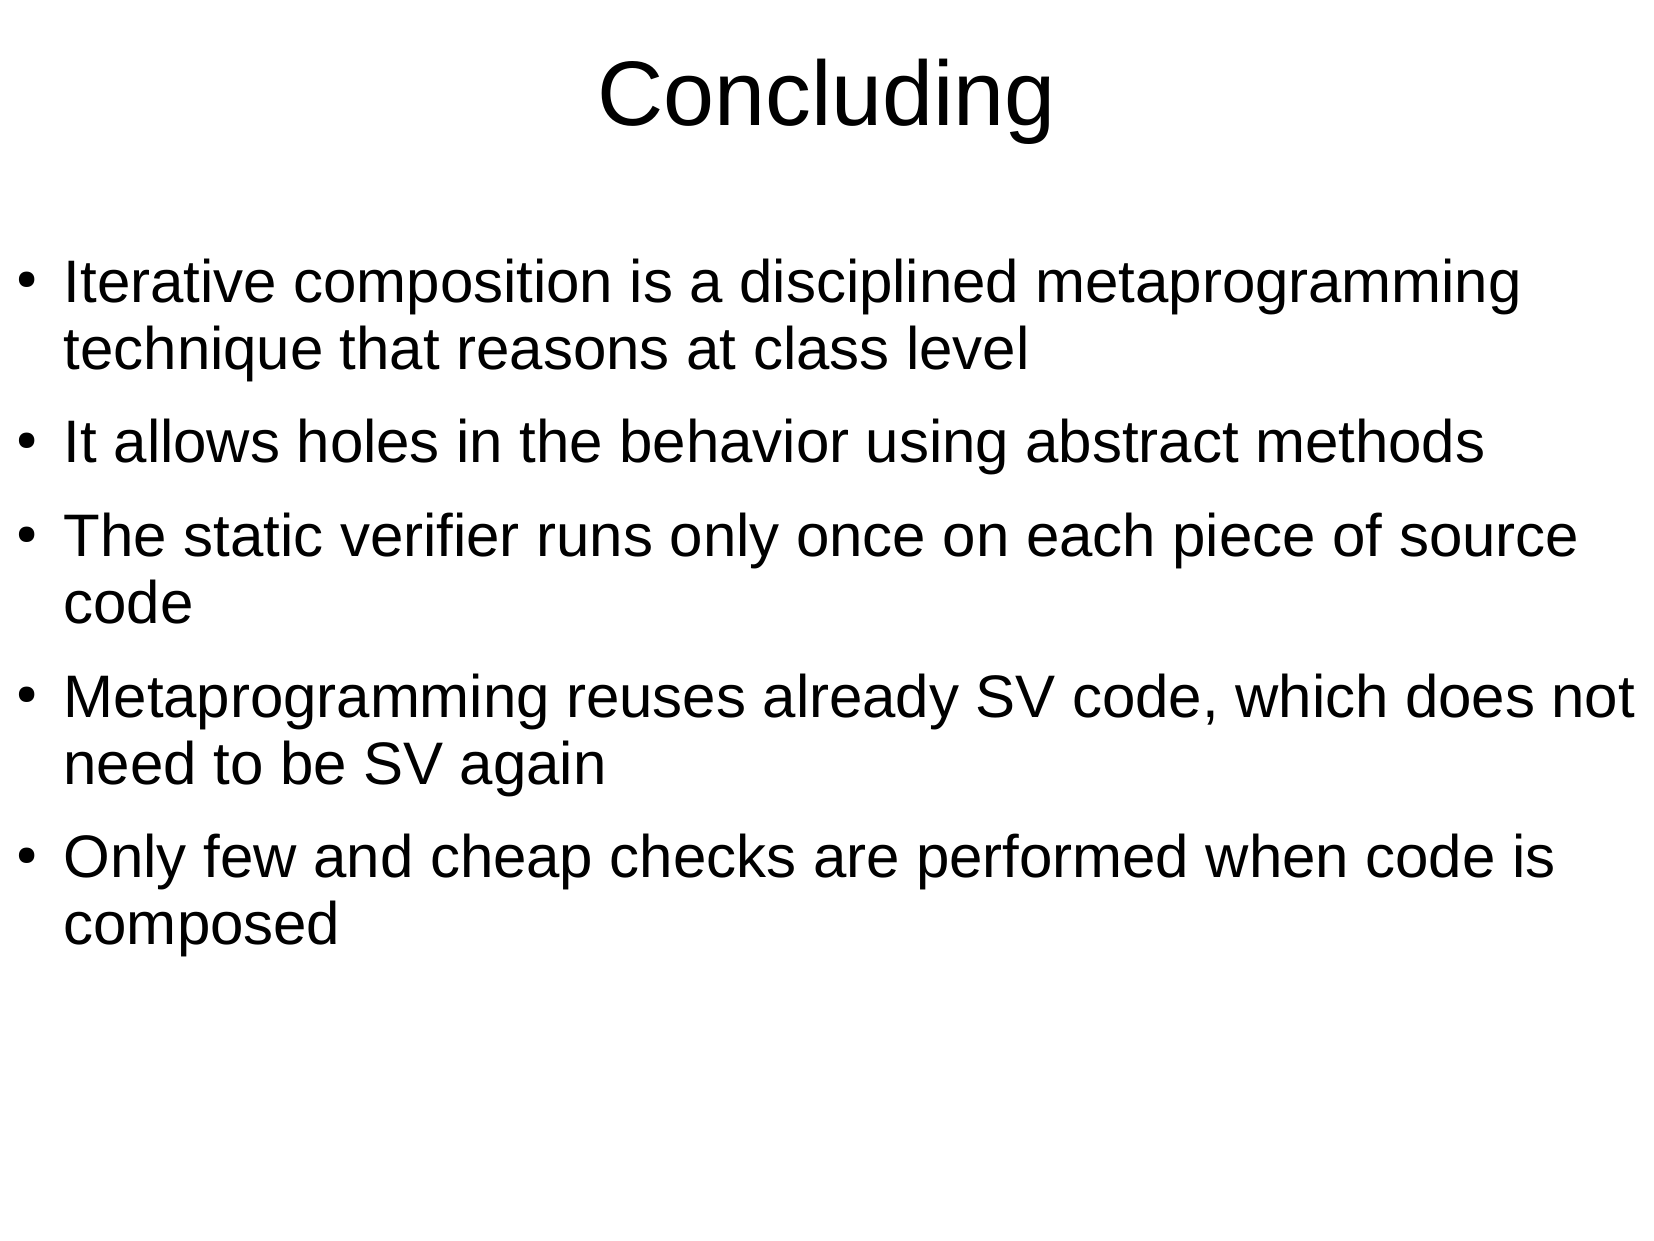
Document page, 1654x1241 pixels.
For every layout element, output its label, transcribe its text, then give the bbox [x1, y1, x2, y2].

title Concluding [82, 0, 1571, 198]
list Iterative composition is a disciplined metaprogramming technique that reasons at class level It allows holes in the behavior using abstract methods The static verifier runs only once on each piece of source code Metaprogramming reuses already SV code, which does not need to be SV again Only few and cheap checks are performed when code is composed [0, 248, 1642, 968]
